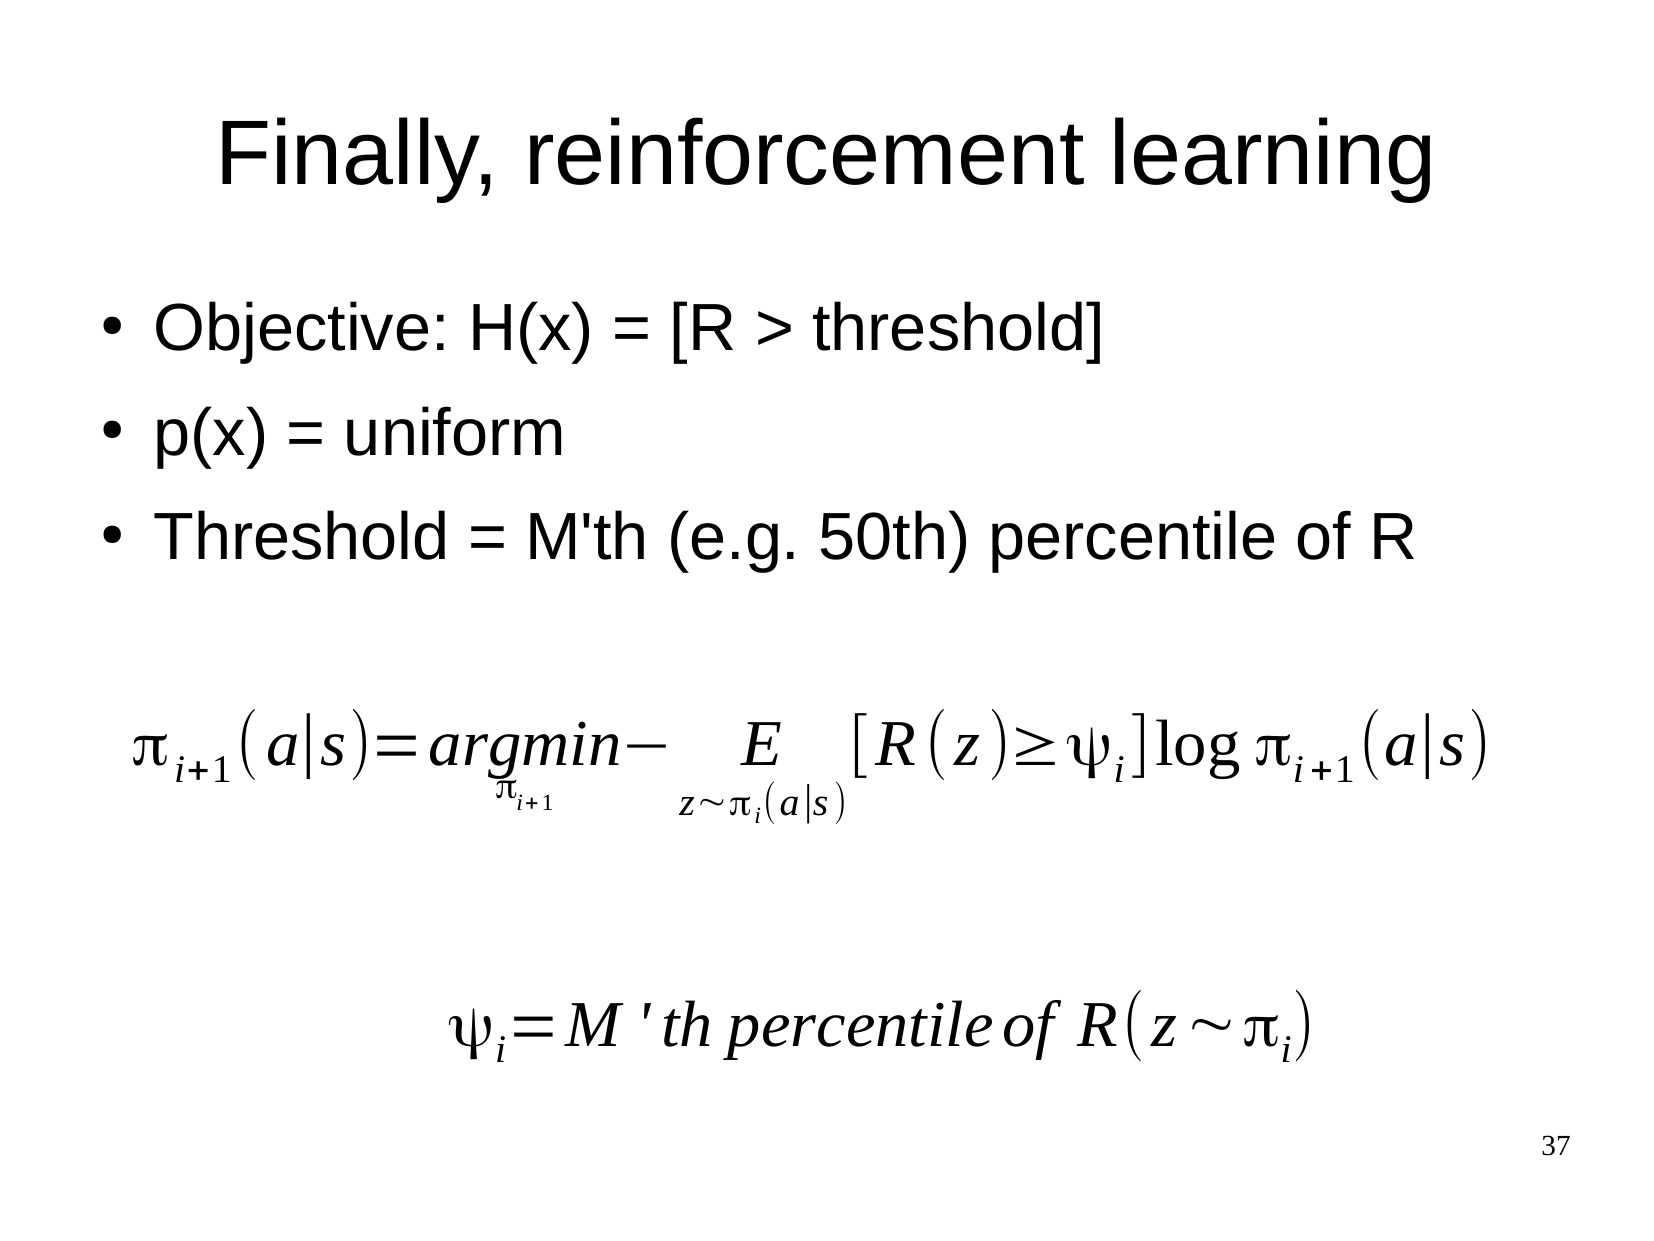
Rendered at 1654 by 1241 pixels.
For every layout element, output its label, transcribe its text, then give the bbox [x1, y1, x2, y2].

chart [115, 704, 1508, 831]
chart [428, 984, 1333, 1070]
title Finally, reinforcement learning [82, 49, 1571, 257]
list Objective: H(x) = [R > threshold] p(x) = uniform Threshold = M'th (e.g. 50th) percentile of R [82, 290, 1571, 1241]
